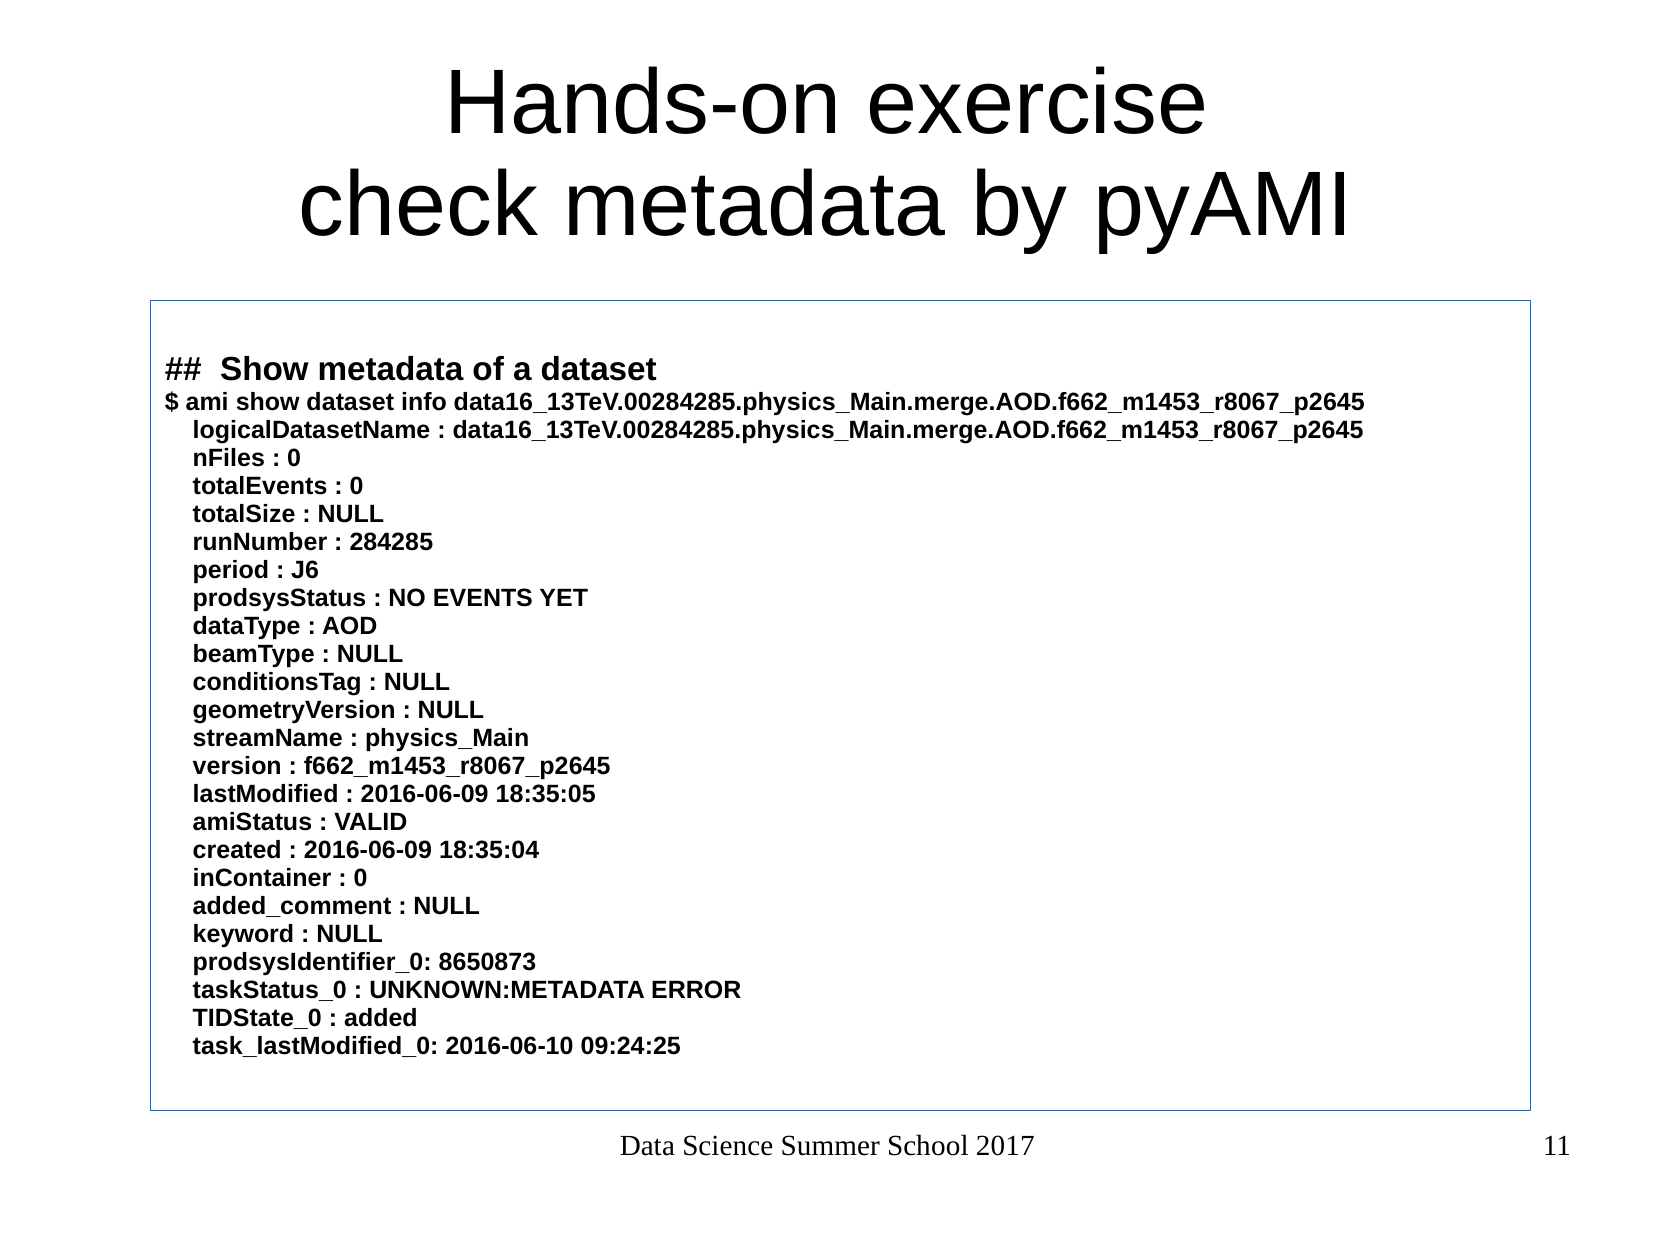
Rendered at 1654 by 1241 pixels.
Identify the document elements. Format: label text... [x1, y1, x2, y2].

title Hands-on exercise check metadata by pyAMI [82, 49, 1571, 257]
text_box ## Show metadata of a dataset $ ami show dataset info data16_13TeV.00284285.physics_Main.merge.AOD.f662_m1453_r8067_p2645 logicalDatasetName : data16_13TeV.00284285.physics_Main.merge.AOD.f662_m1453_r8067_p2645 nFiles : 0 totalEvents : 0 totalSize : NULL runNumber : 284285 period : J6 prodsysStatus : NO EVENTS YET dataType : AOD beamType : NULL conditionsTag : NULL geometryVersion : NULL streamName : physics_Main version : f662_m1453_r8067_p2645 lastModified : 2016-06-09 18:35:05 amiStatus : VALID created : 2016-06-09 18:35:04 inContainer : 0 added_comment : NULL keyword : NULL prodsysIdentifier_0: 8650873 taskStatus_0 : UNKNOWN:METADATA ERROR TIDState_0 : added task_lastModified_0: 2016-06-10 09:24:25 [150, 300, 1531, 1111]
